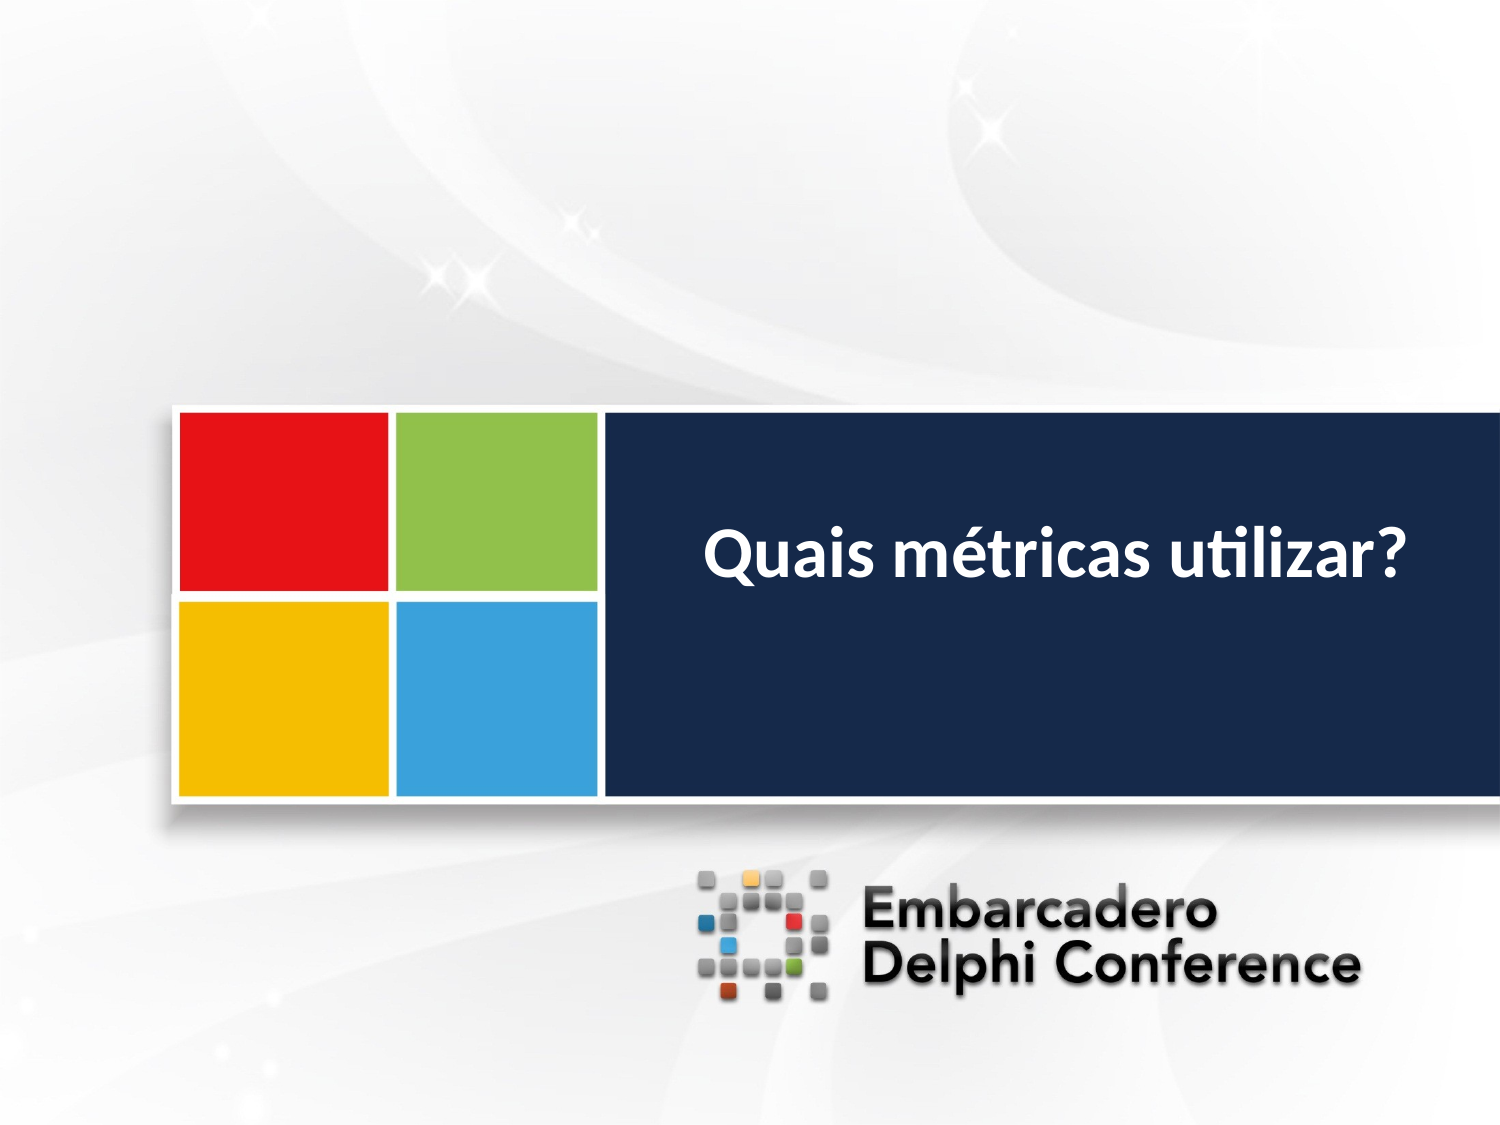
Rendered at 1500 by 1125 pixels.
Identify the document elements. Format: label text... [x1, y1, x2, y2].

picture [0, 0, 1500, 1125]
title Quais métricas utilizar? [670, 515, 813, 597]
